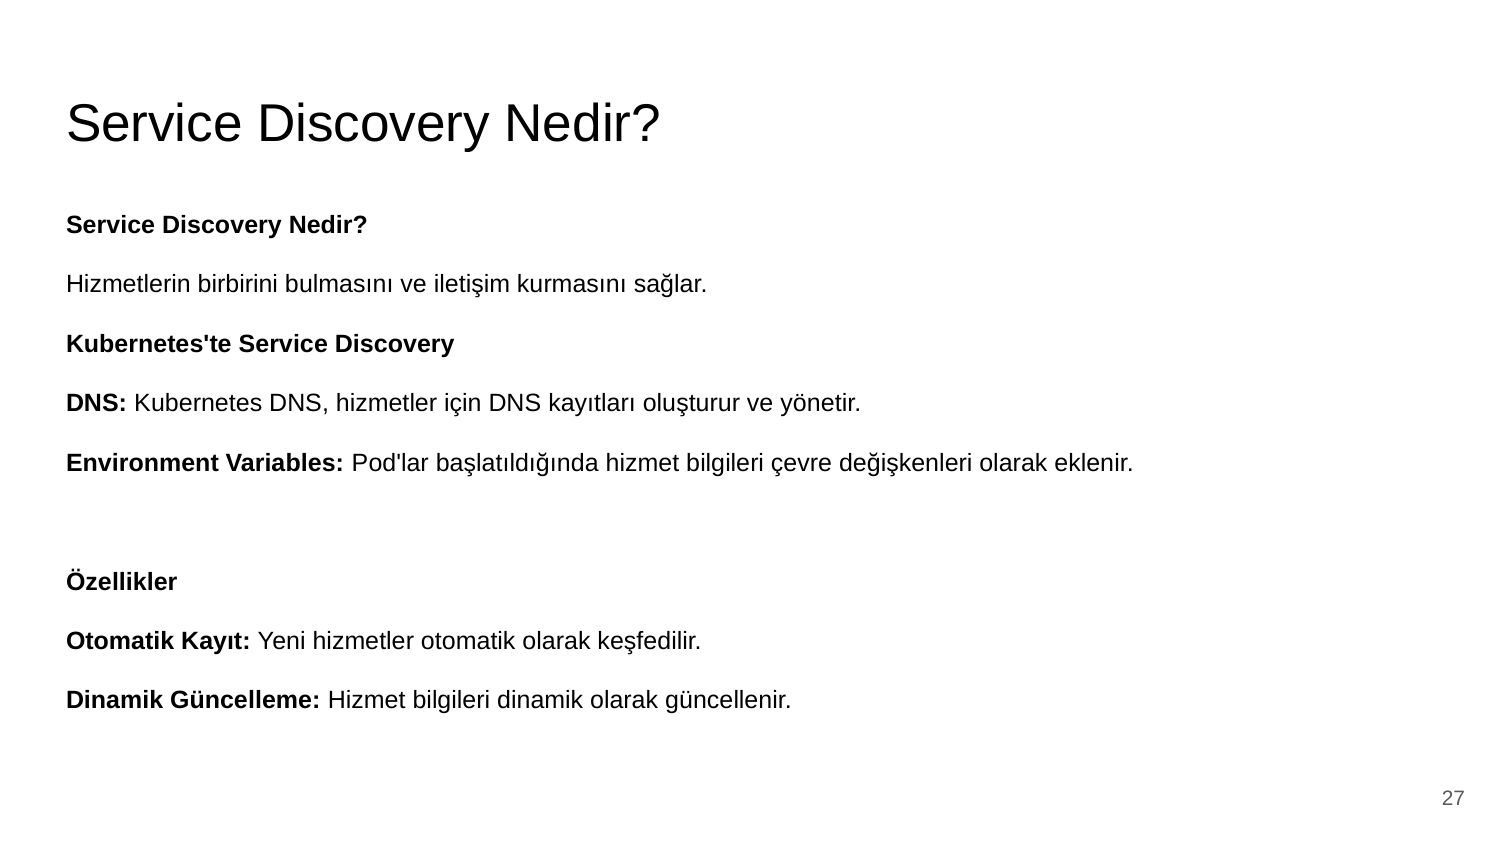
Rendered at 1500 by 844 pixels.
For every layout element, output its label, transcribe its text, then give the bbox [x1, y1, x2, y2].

list Service Discovery Nedir? Hizmetlerin birbirini bulmasını ve iletişim kurmasını sağlar. Kubernetes'te Service Discovery DNS: Kubernetes DNS, hizmetler için DNS kayıtları oluşturur ve yönetir. Environment Variables: Pod'lar başlatıldığında hizmet bilgileri çevre değişkenleri olarak eklenir. Özellikler Otomatik Kayıt: Yeni hizmetler otomatik olarak keşfedilir. Dinamik Güncelleme: Hizmet bilgileri dinamik olarak güncellenir. [51, 189, 1449, 750]
slide_number <number> [1389, 764, 1480, 830]
title Service Discovery Nedir? [51, 72, 1449, 167]
